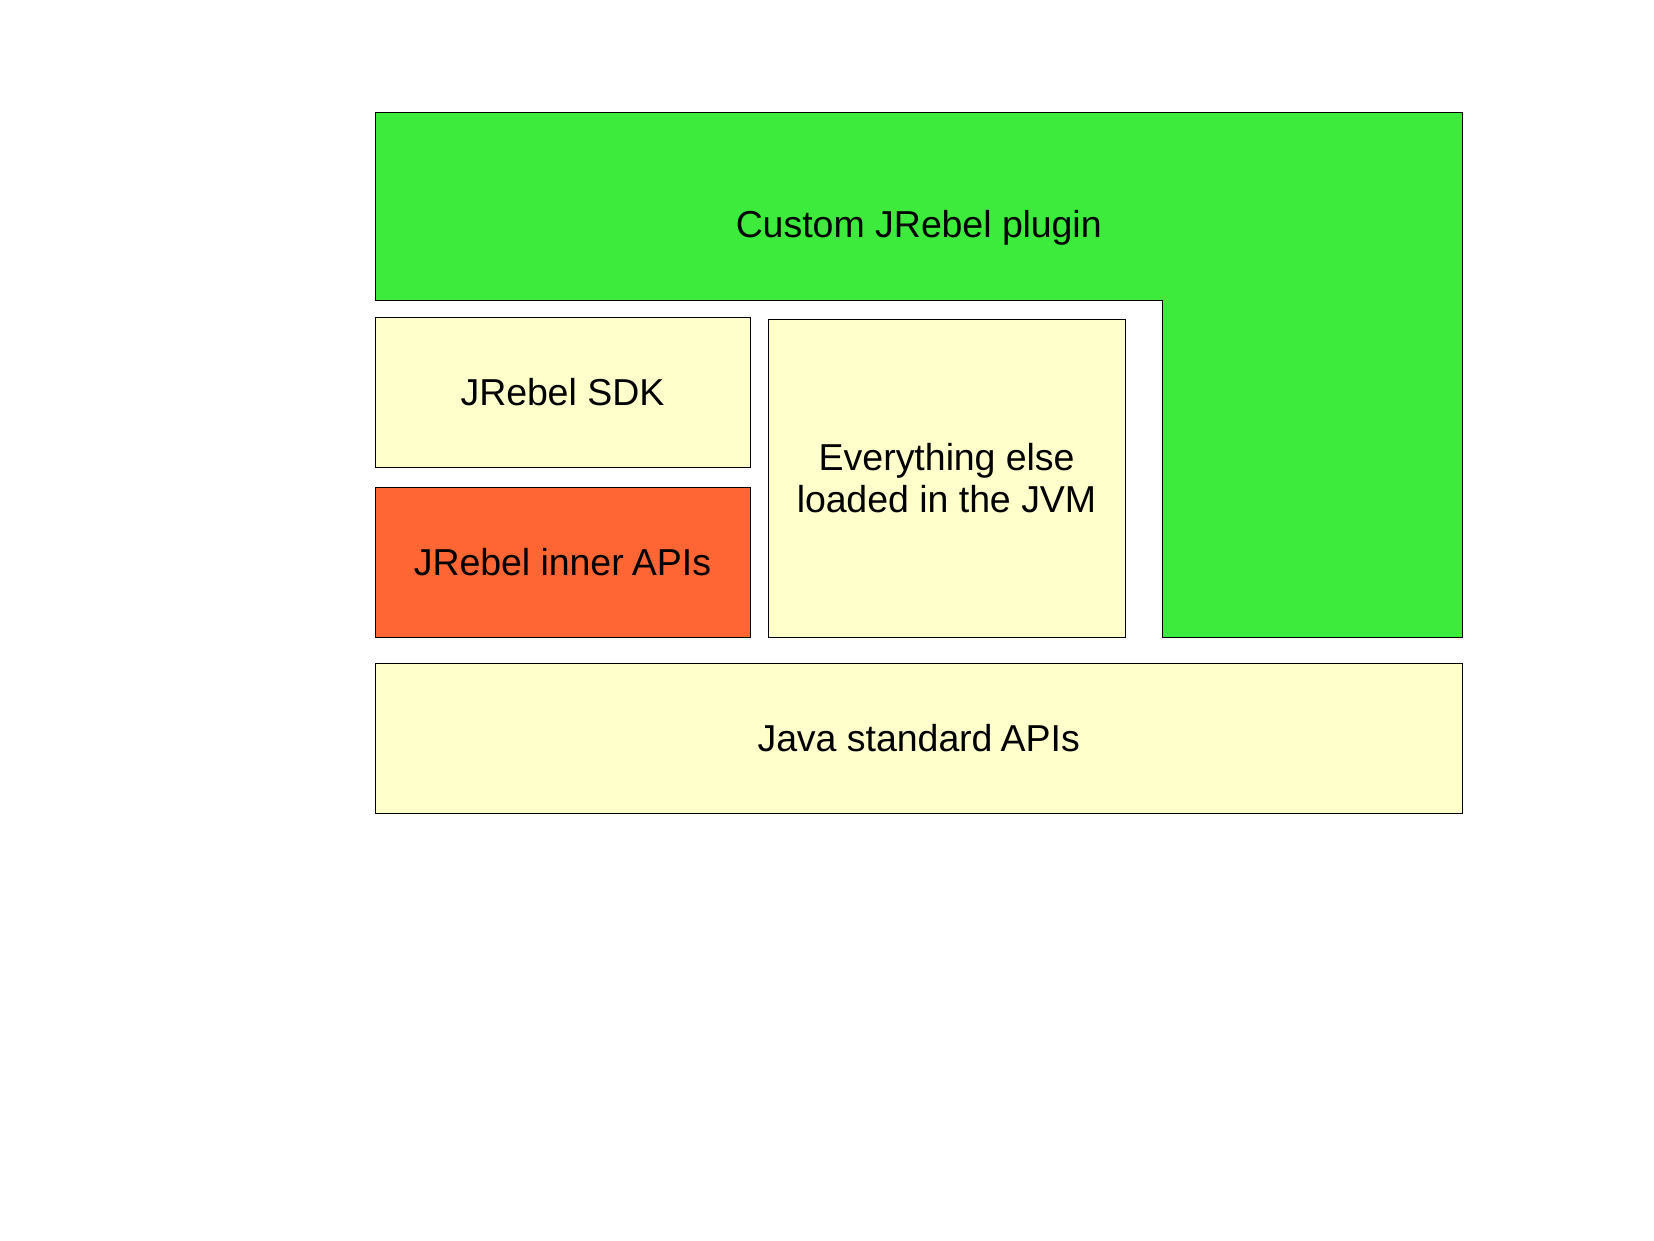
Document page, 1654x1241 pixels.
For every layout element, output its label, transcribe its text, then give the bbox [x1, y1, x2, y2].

text_box Everything else loaded in the JVM [768, 319, 1126, 638]
text_box Custom JRebel plugin [375, 112, 1463, 638]
text_box JRebel SDK [375, 317, 751, 468]
text_box JRebel inner APIs [375, 487, 751, 638]
text_box Java standard APIs [375, 663, 1463, 814]
